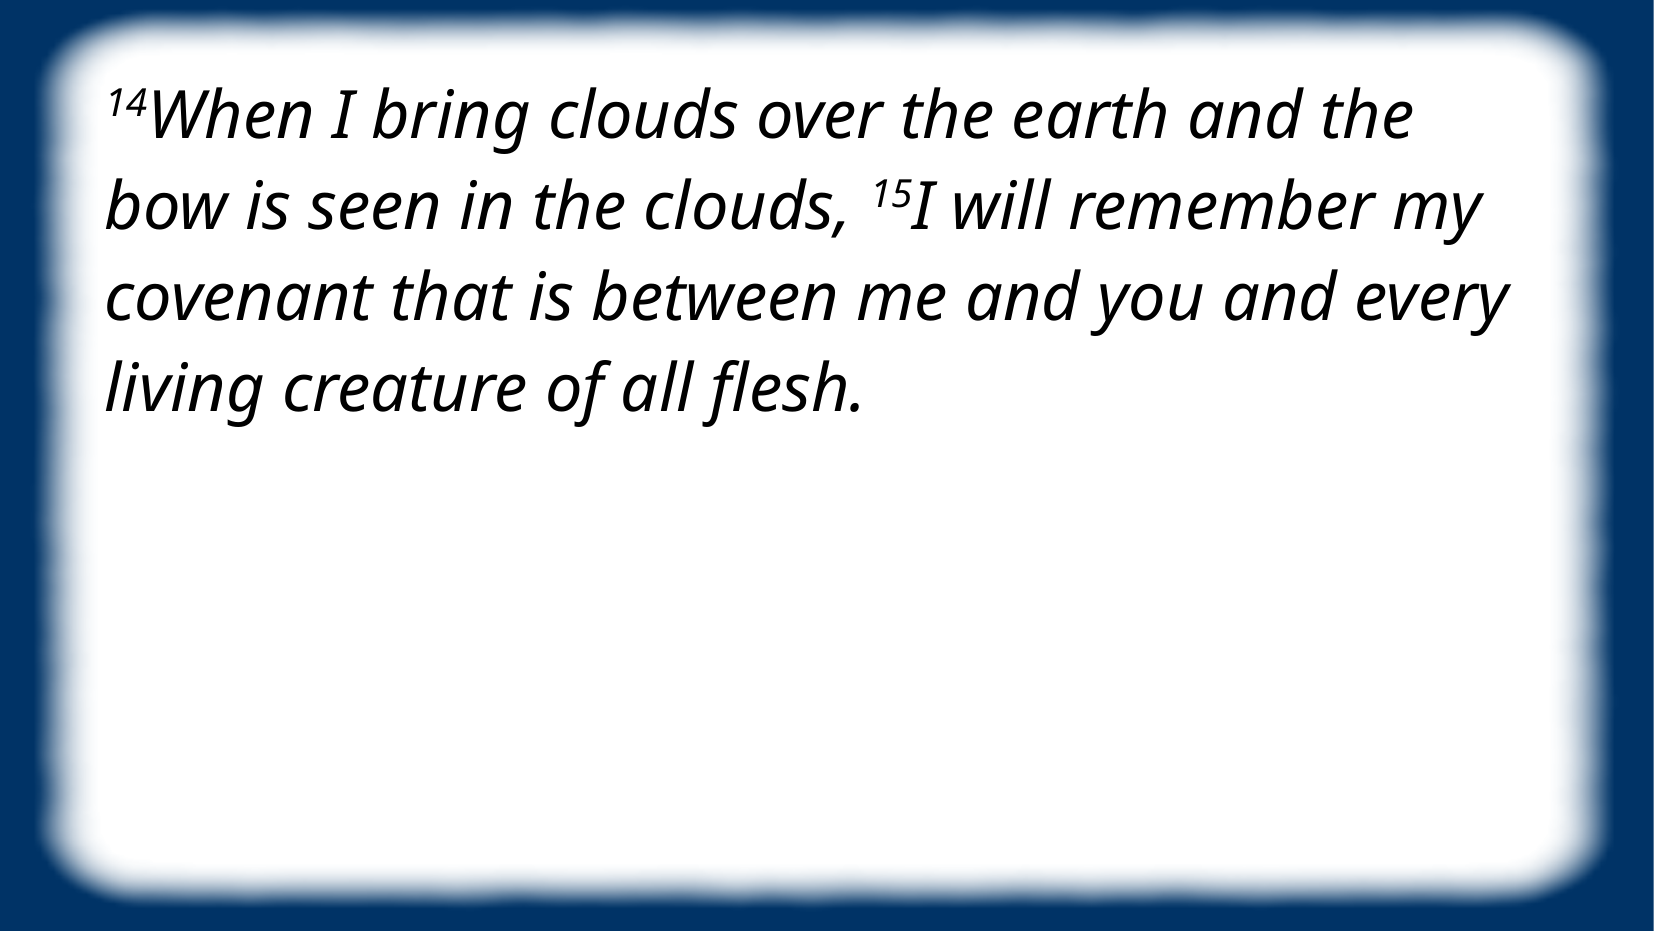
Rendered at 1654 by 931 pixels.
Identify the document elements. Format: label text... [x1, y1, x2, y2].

picture [0, 0, 1654, 931]
text_box 14When I bring clouds over the earth and the bow is seen in the clouds, 15I will remember my covenant that is between me and you and every living creature of all flesh. [90, 60, 1561, 466]
